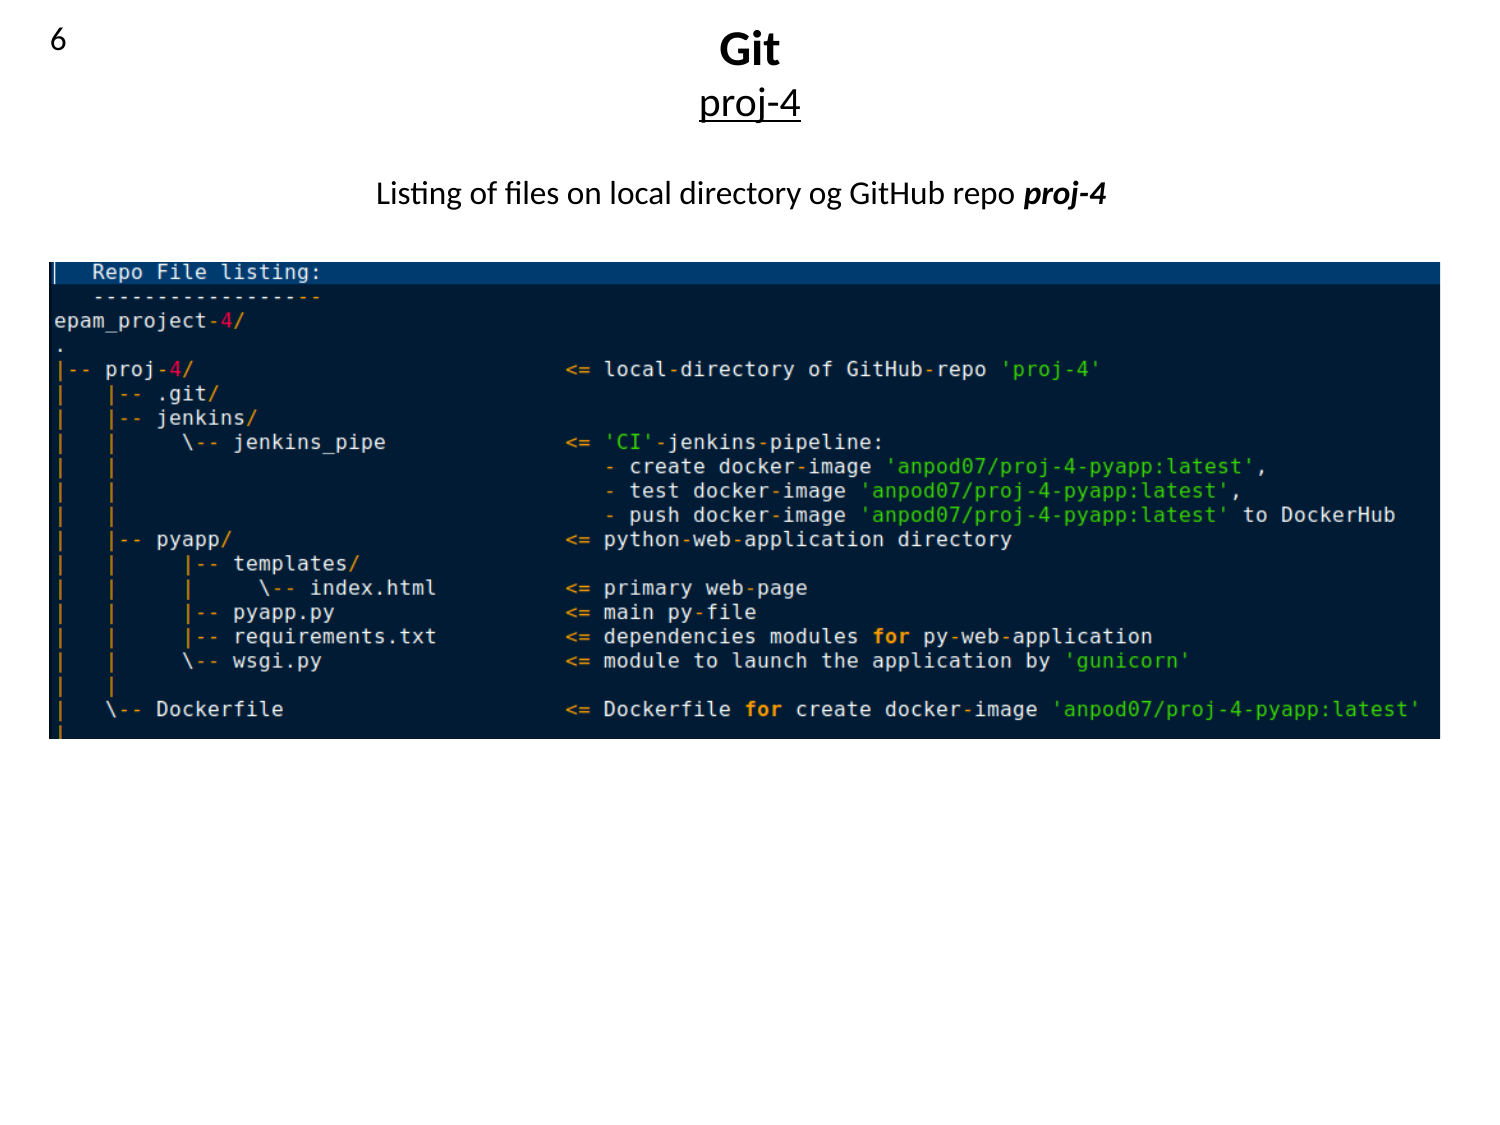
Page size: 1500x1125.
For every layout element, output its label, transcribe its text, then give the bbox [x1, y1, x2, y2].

text_box Listing of files on local directory og GitHub repo proj-4 [35, 164, 1447, 219]
title Git proj-4 [75, 23, 1425, 117]
text_box 6 [35, 9, 106, 65]
picture [48, 262, 1441, 739]
